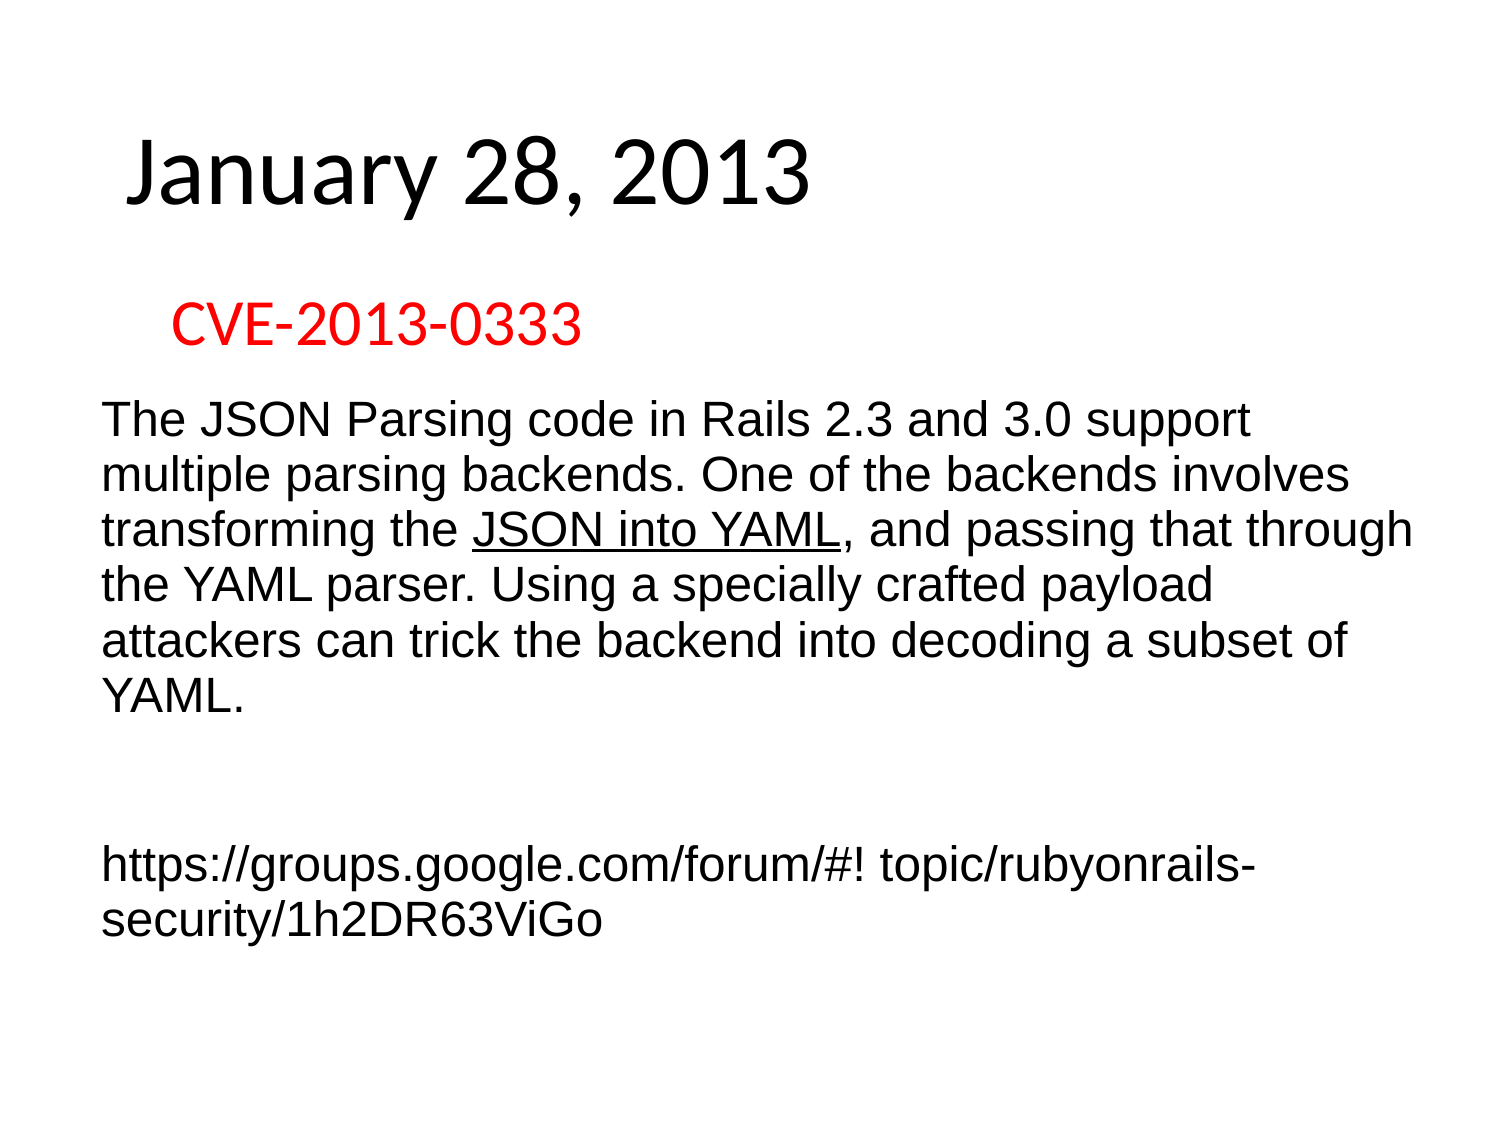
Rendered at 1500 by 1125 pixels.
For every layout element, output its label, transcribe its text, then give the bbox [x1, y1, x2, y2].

list CVE-2013-0333 The JSON Parsing code in Rails 2.3 and 3.0 support multiple parsing backends. One of the backends involves transforming the JSON into YAML, and passing that through the YAML parser. Using a specially crafted payload attackers can trick the backend into decoding a subset of YAML. https://groups.google.com/forum/#! topic/rubyonrails-security/1h2DR63ViGo [100, 295, 1421, 949]
title January 28, 2013 [90, 58, 1365, 300]
